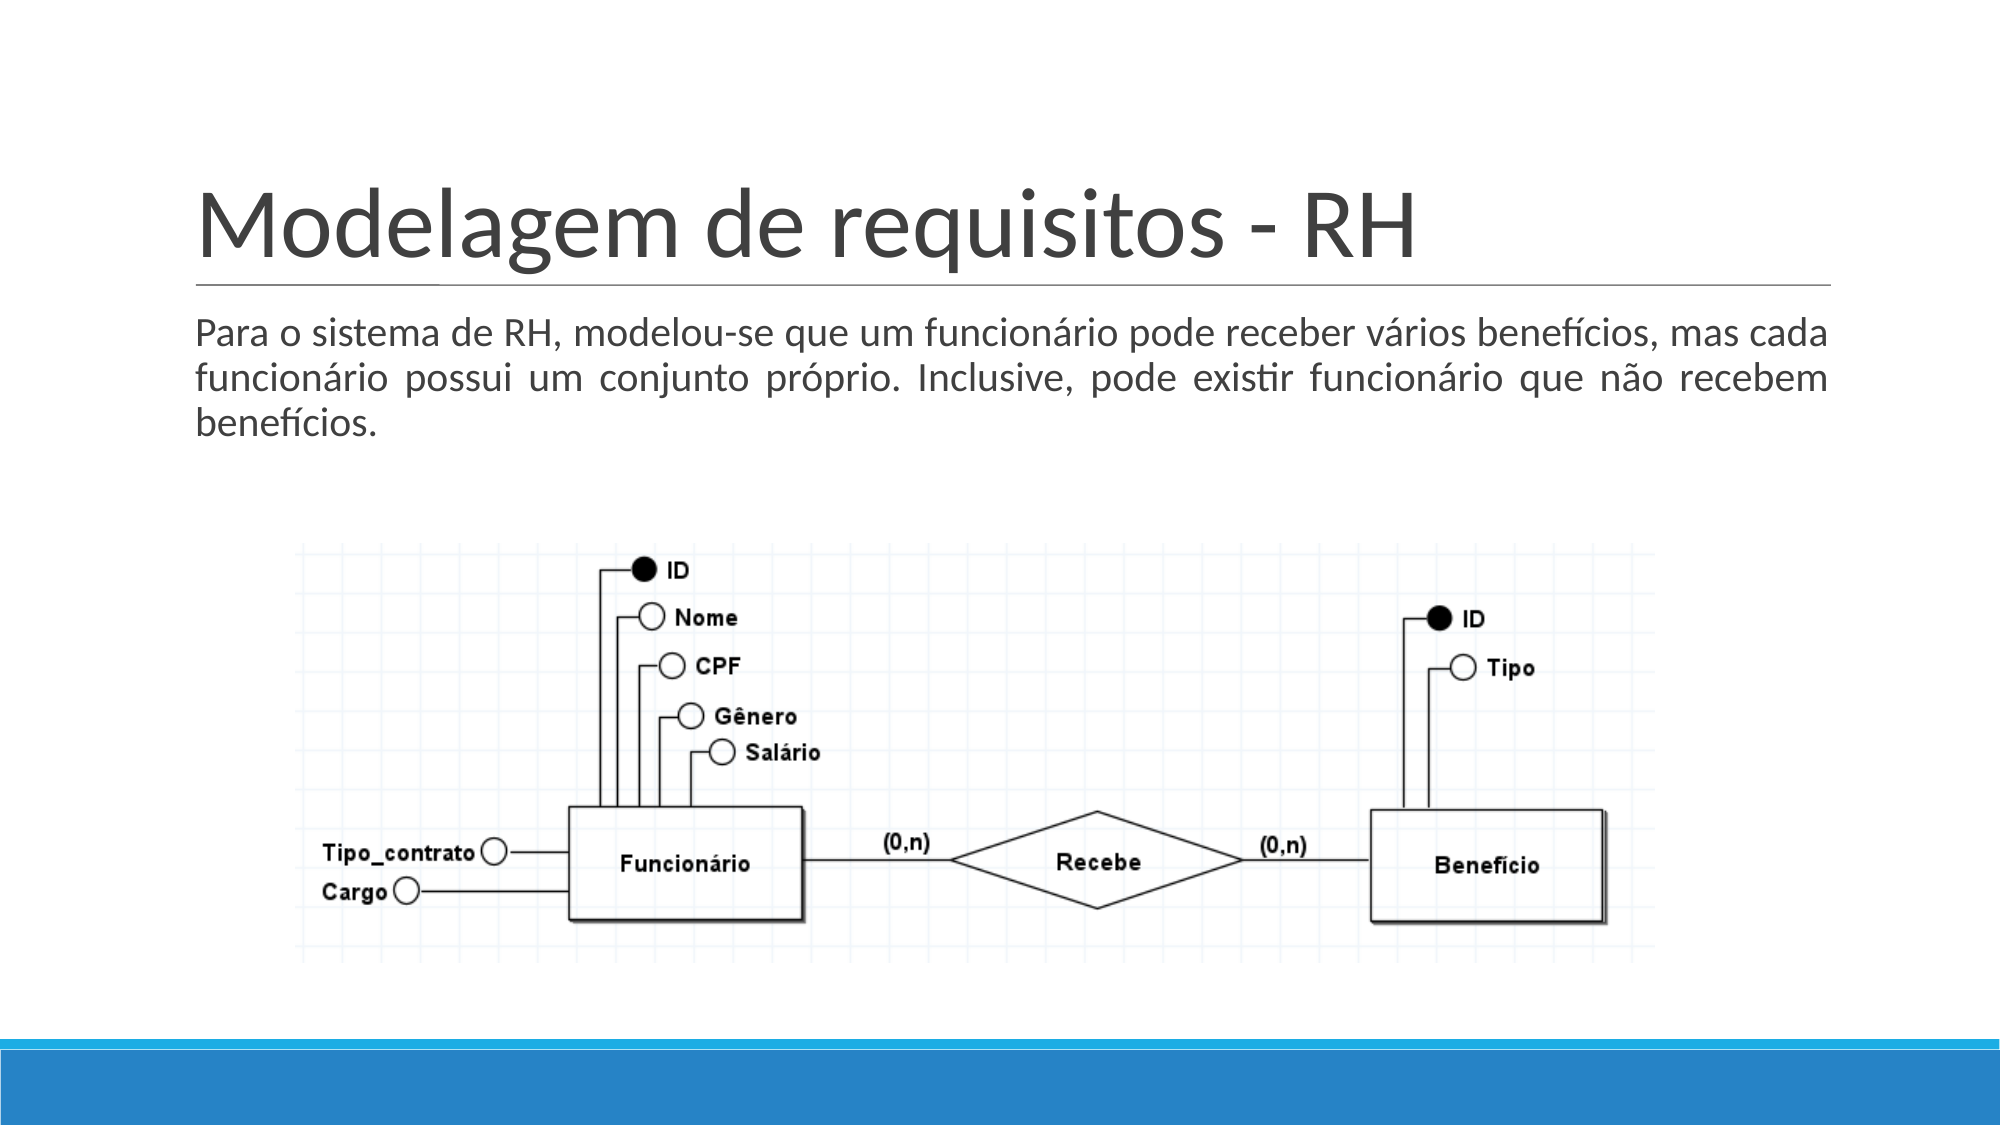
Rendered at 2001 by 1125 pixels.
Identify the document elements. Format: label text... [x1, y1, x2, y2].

text_box Para o sistema de RH, modelou-se que um funcionário pode receber vários benefícios, mas cada funcionário possui um conjunto próprio. Inclusive, pode existir funcionário que não recebem benefícios. [180, 302, 1830, 963]
text_box Modelagem de requisitos - RH [180, 47, 1830, 285]
picture [295, 543, 1655, 963]
